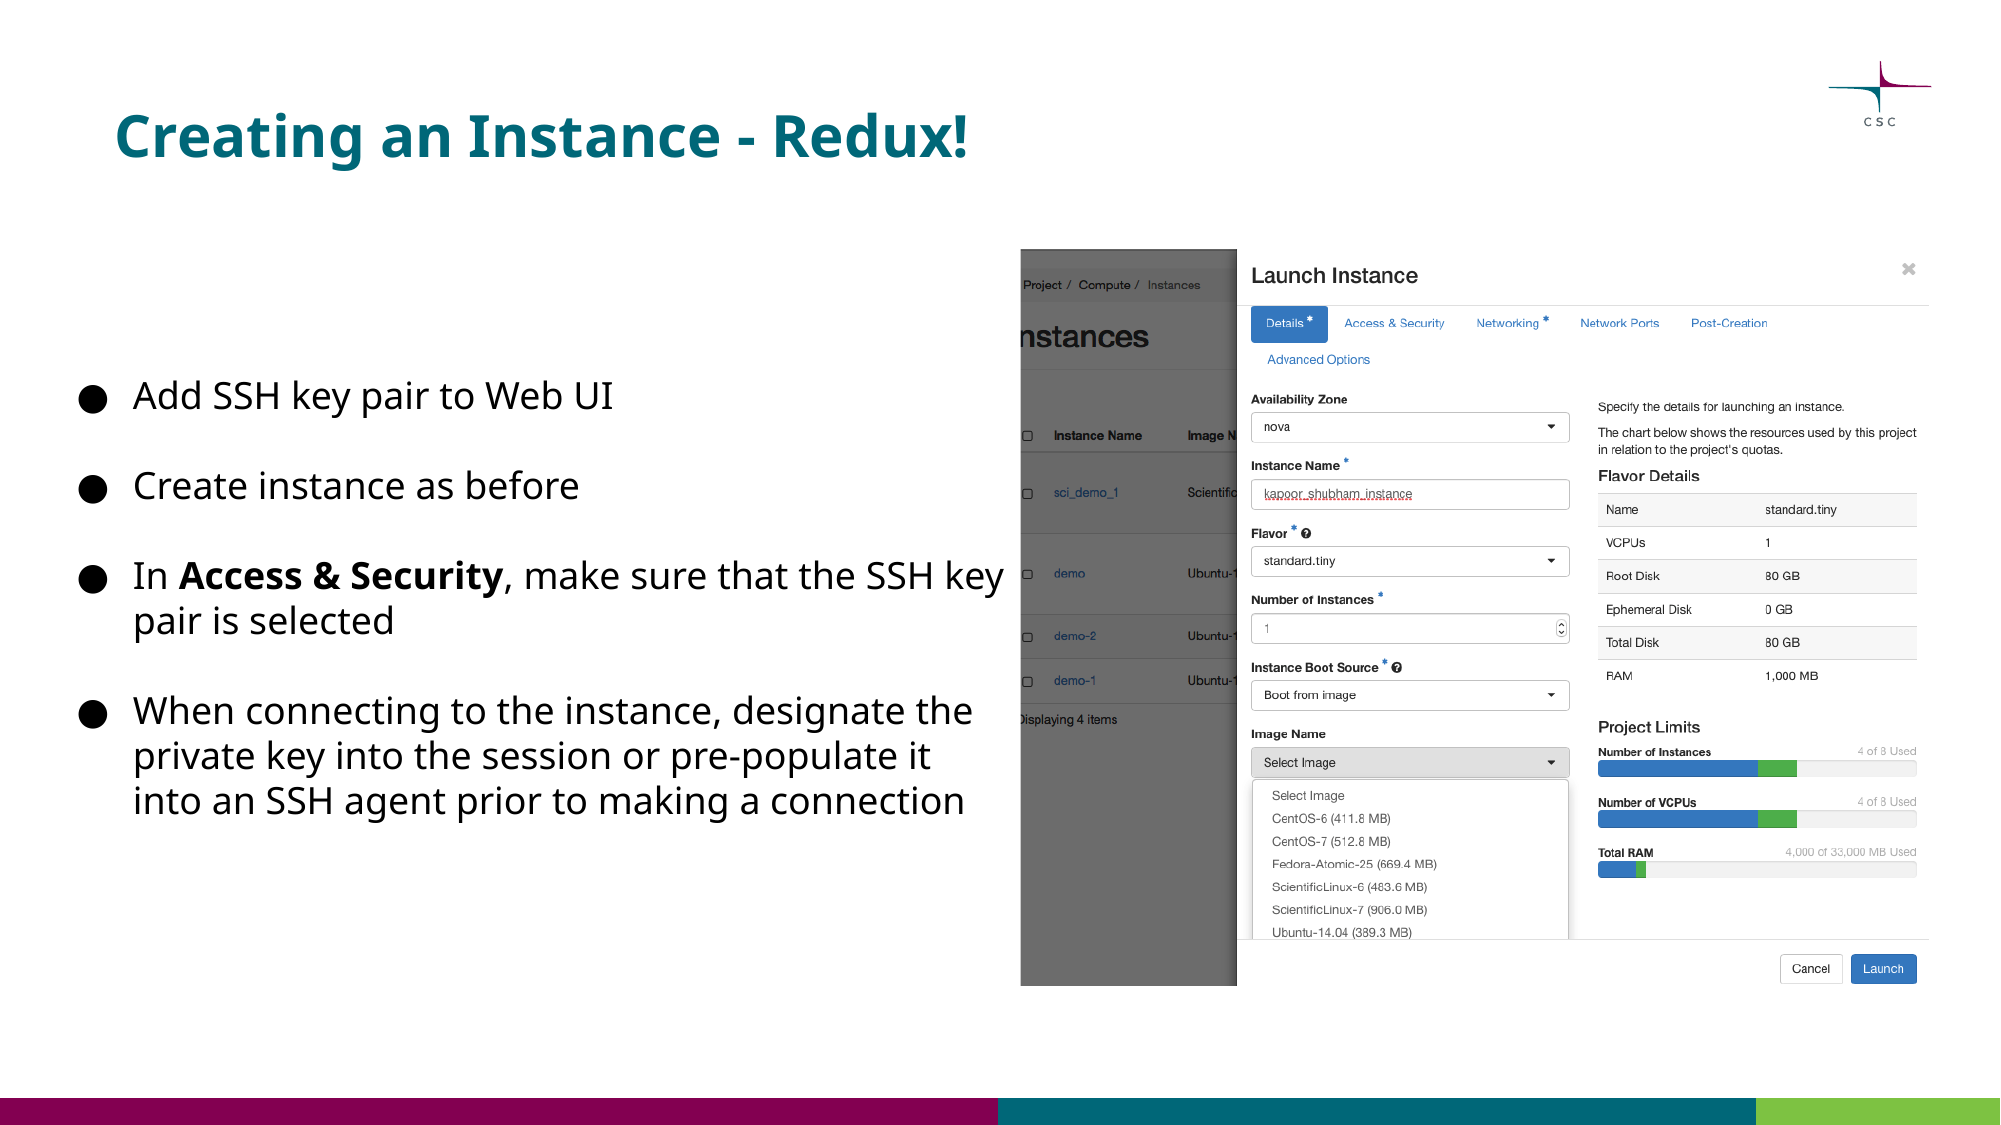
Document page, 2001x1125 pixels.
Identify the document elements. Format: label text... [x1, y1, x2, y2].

title Creating an Instance - Redux! [99, 40, 1794, 229]
text_box Add SSH key pair to Web UI Create instance as before In Access & Security, make sure that the SSH key pair is selected When connecting to the instance, designate the private key into the session or pre-populate it into an SSH agent prior to making a connection [42, 199, 1024, 1030]
picture [1020, 249, 1929, 986]
